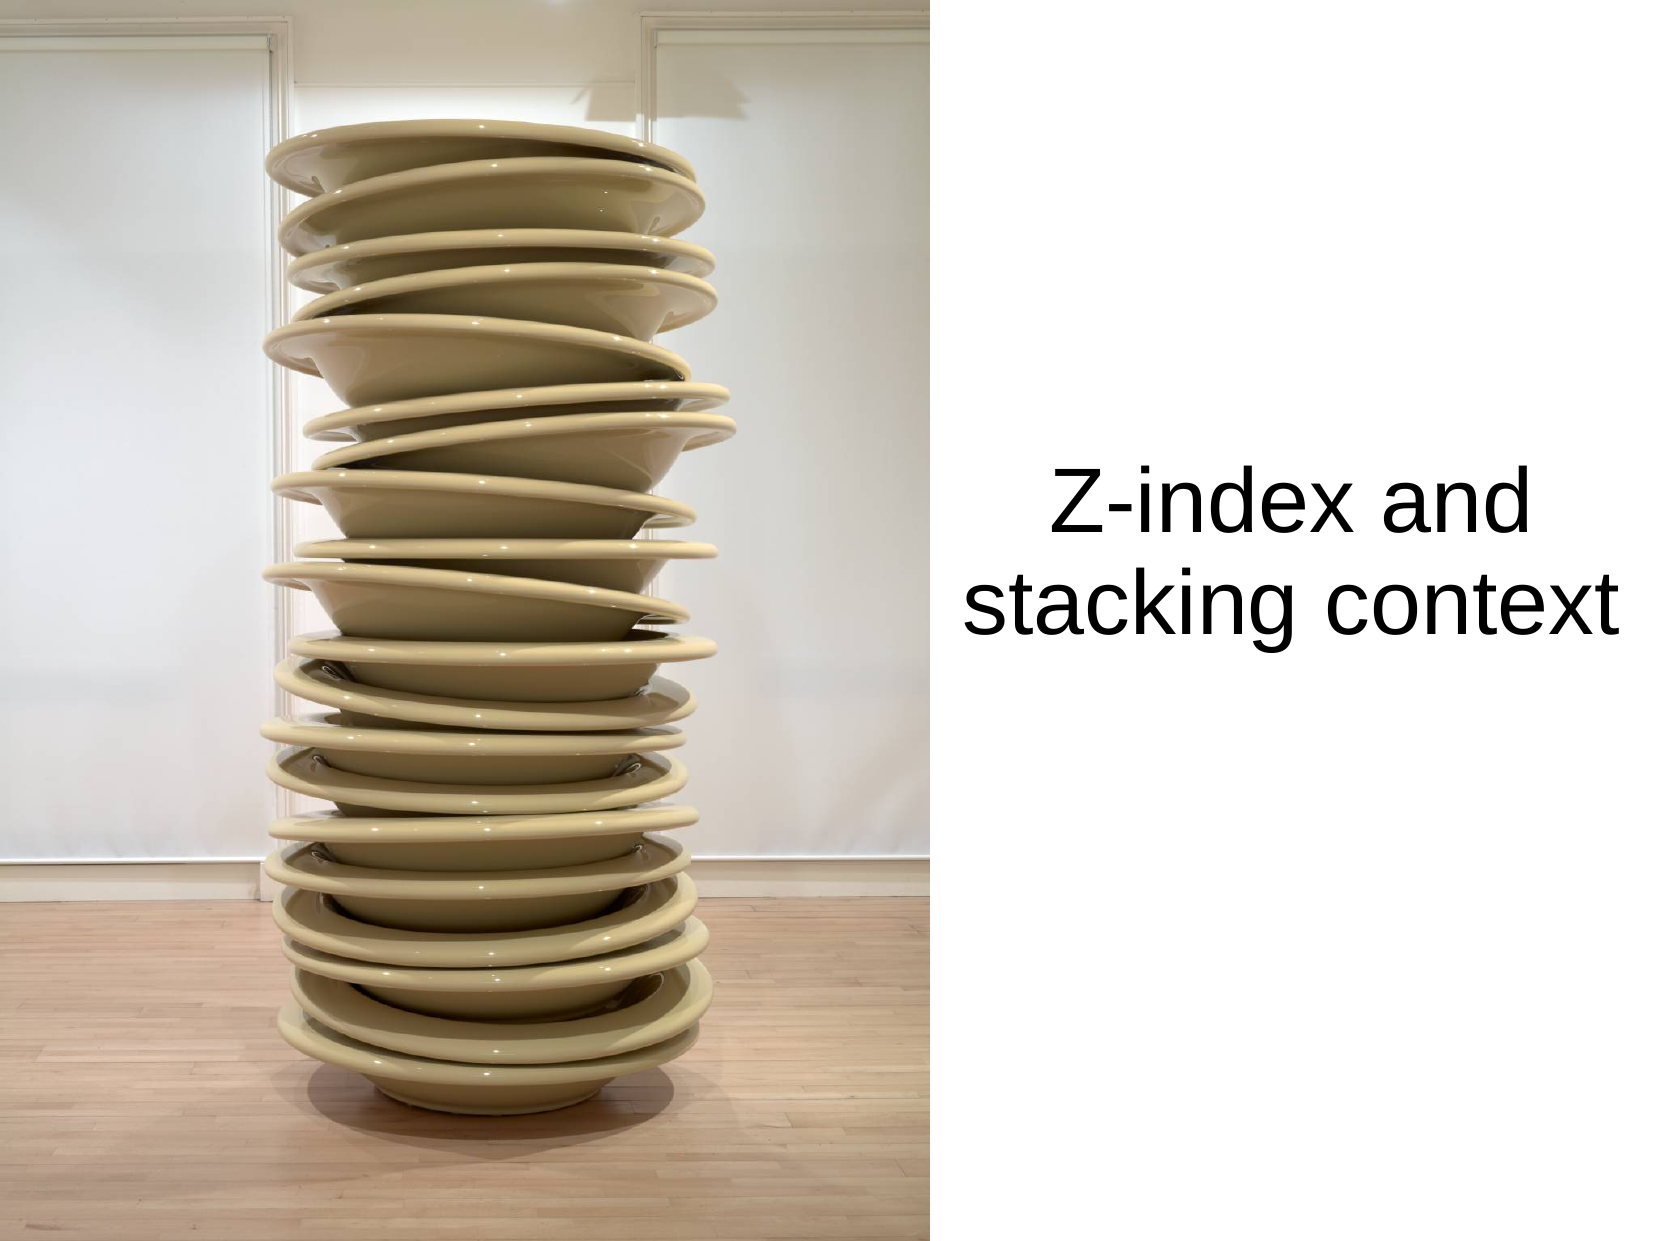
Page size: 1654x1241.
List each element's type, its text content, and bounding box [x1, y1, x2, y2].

title Z-index and stacking context [930, 49, 1654, 1051]
picture [0, 0, 930, 1241]
